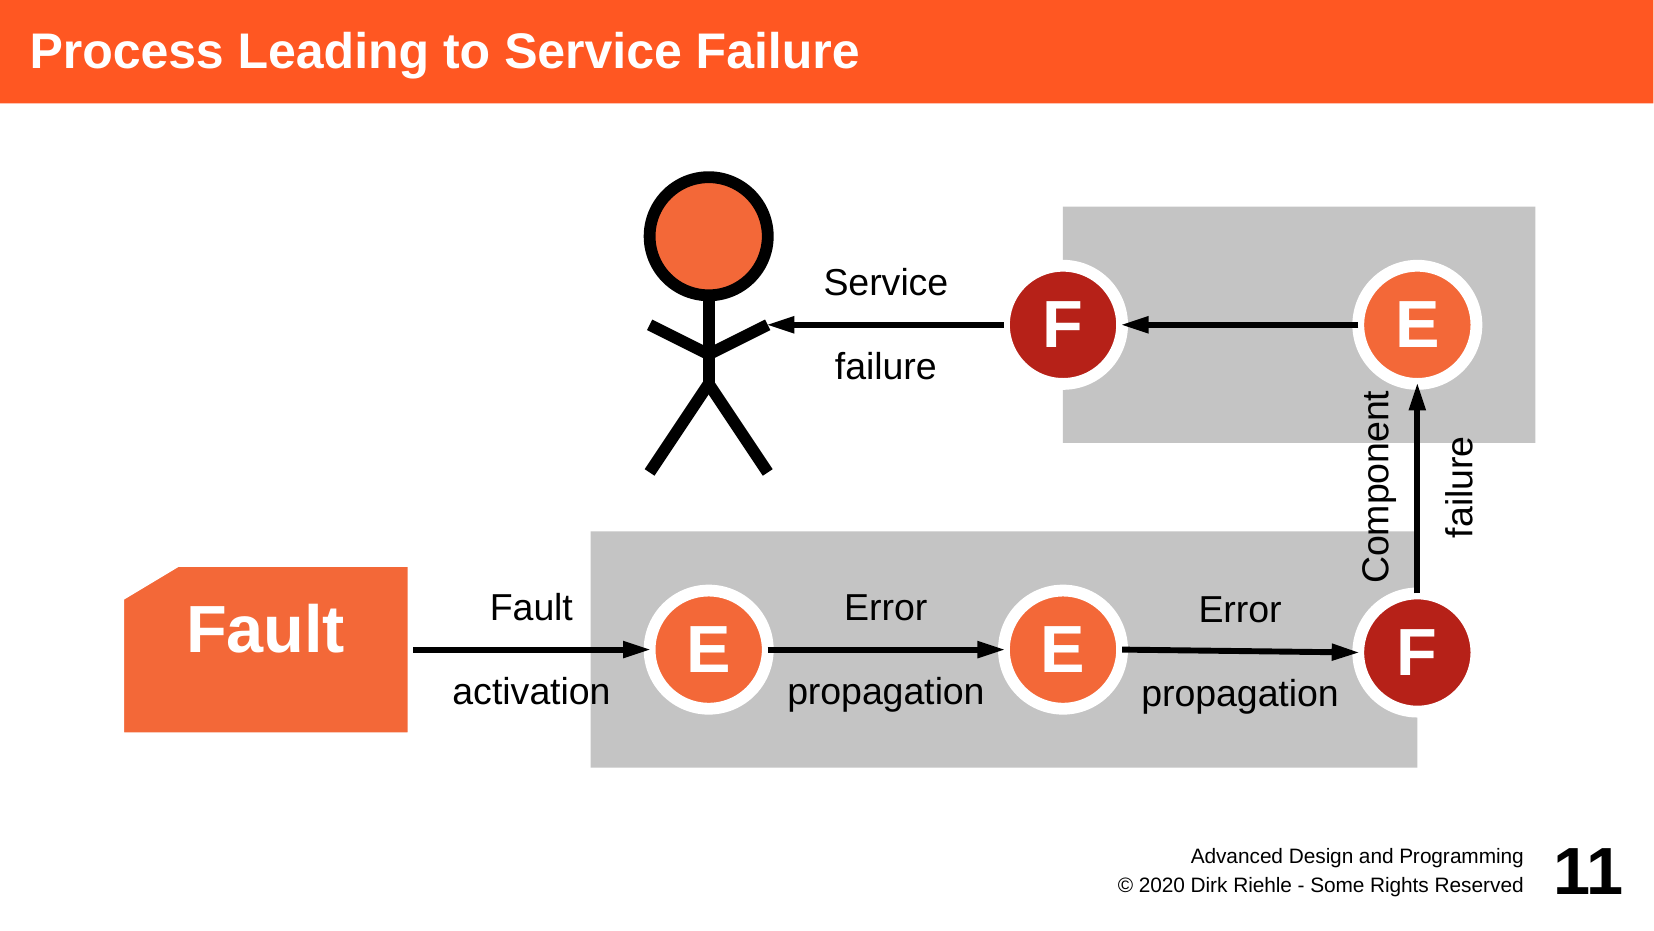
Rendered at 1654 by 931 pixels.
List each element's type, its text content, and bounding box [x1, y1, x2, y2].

text_box F [1358, 650, 1477, 712]
text_box E [1003, 590, 1122, 709]
text_box F [1004, 265, 1123, 384]
text_box Fault [118, 561, 414, 739]
text_box E [649, 590, 768, 709]
text_box [590, 531, 1328, 649]
text_box [649, 177, 768, 296]
title Process Leading to Service Failure [0, 0, 1654, 104]
text_box [590, 651, 1418, 768]
text_box [1062, 326, 1328, 443]
text_box [1062, 206, 1536, 443]
text_box E [1358, 265, 1477, 324]
text_box Component failure [1328, 324, 1506, 650]
